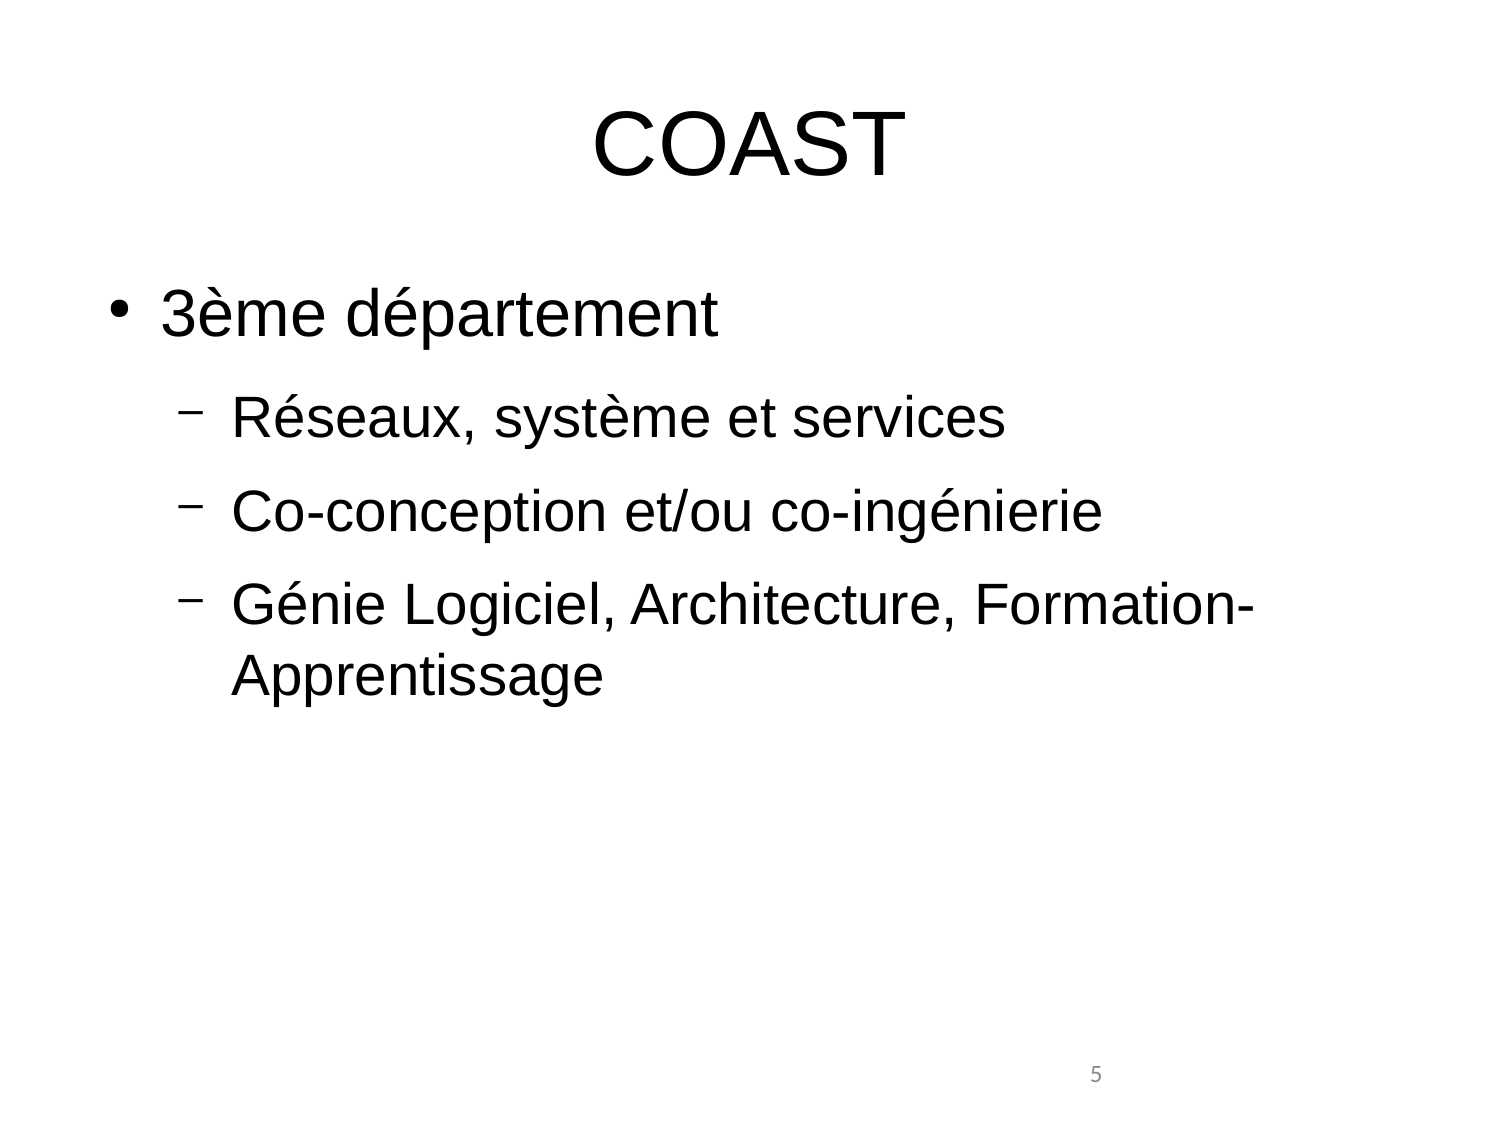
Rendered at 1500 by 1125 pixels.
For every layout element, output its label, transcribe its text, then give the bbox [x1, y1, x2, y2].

list 3ème département Réseaux, système et services Co-conception et/ou co-ingénierie Génie Logiciel, Architecture, Formation-Apprentissage [75, 262, 1426, 1005]
title COAST [75, 45, 1426, 233]
